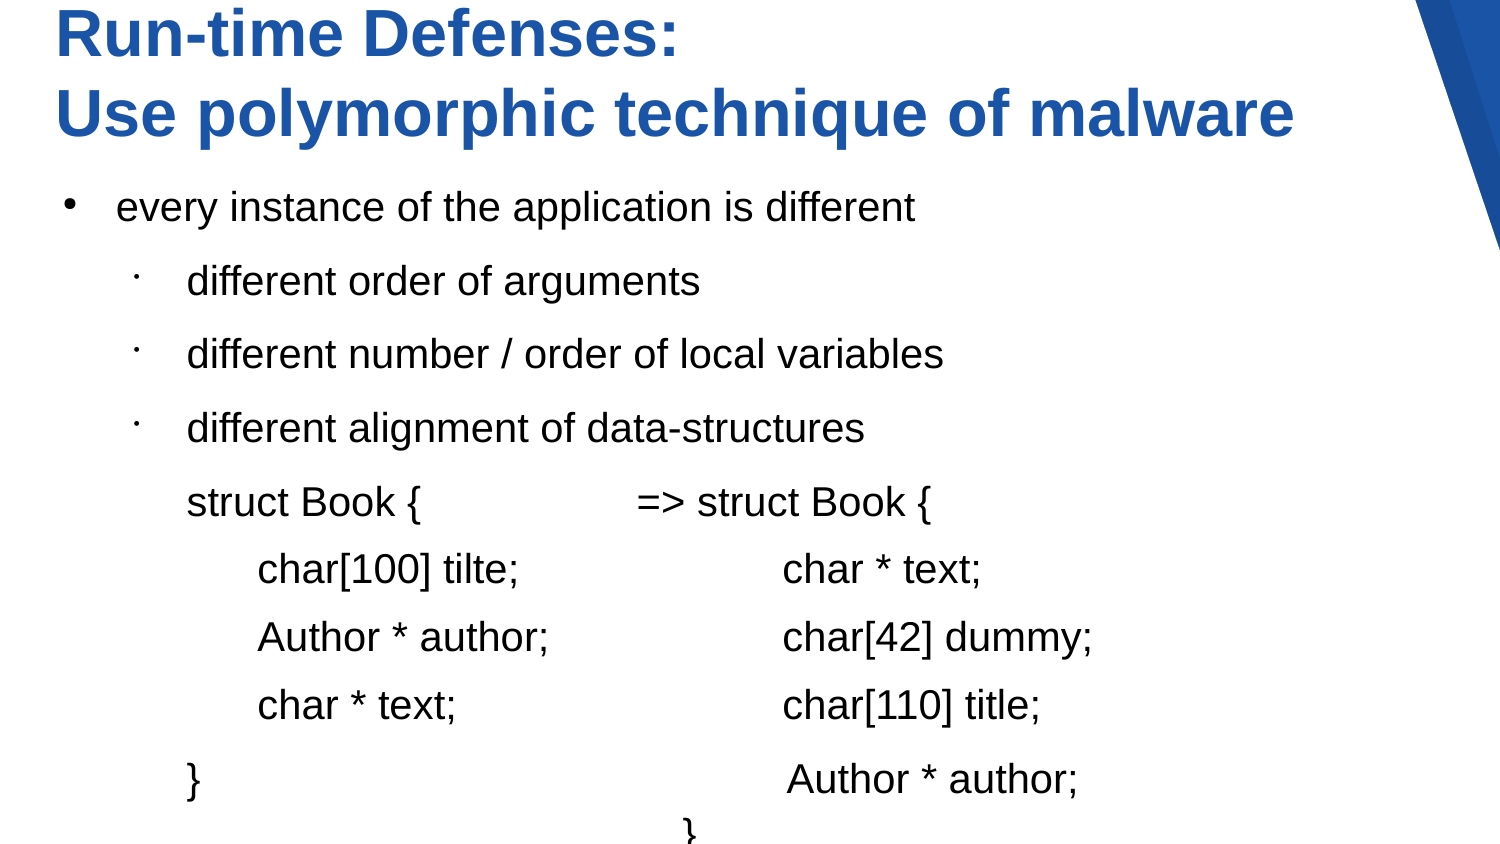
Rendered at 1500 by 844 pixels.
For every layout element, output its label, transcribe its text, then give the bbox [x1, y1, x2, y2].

title Run-time Defenses: Use polymorphic technique of malware [40, 97, 1366, 166]
list every instance of the application is different different order of arguments different number / order of local variables different alignment of data-structures struct Book { => struct Book { char[100] tilte; char * text; Author * author; char[42] dummy; char * text; char[110] title; } Author * author; } [30, 165, 1486, 603]
